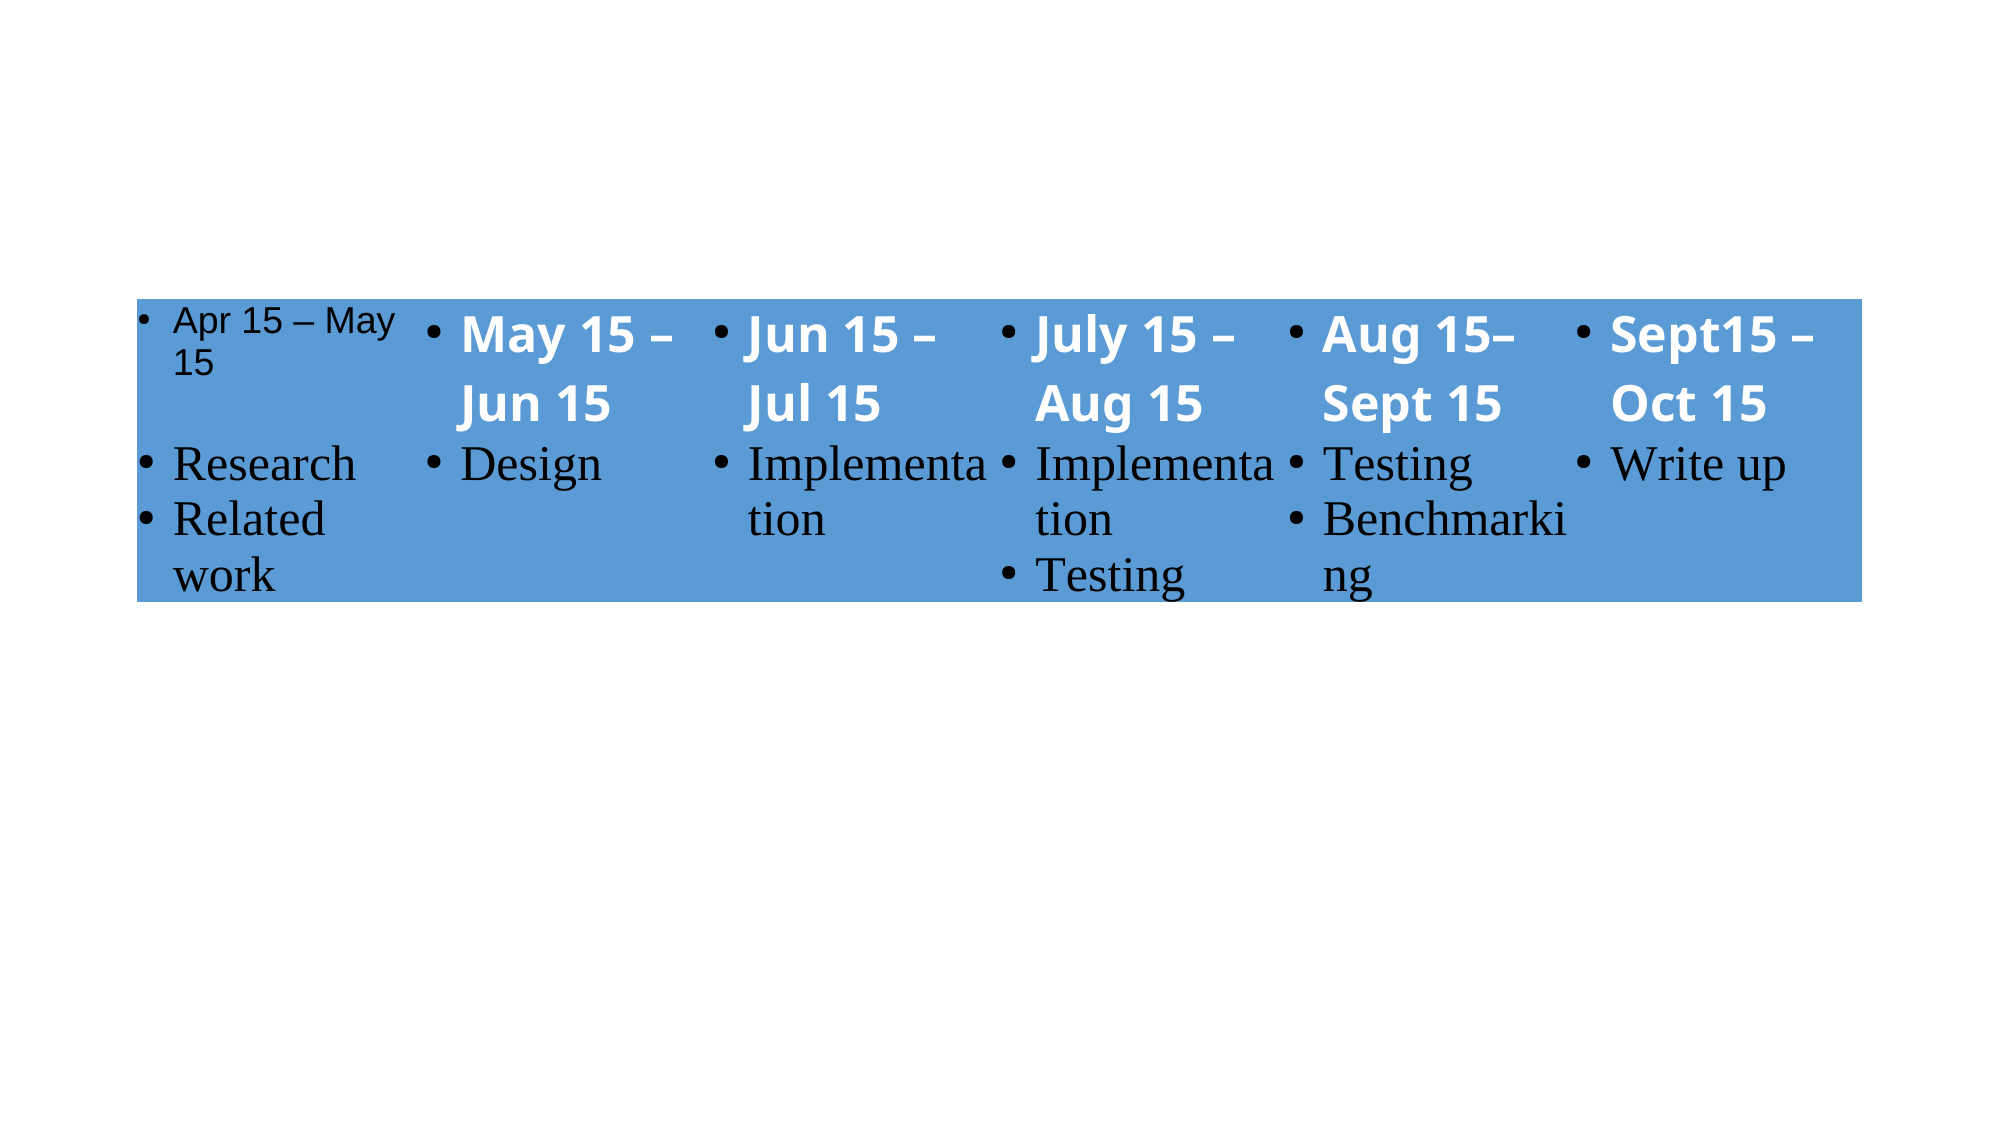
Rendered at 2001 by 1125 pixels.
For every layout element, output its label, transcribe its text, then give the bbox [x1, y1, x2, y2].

table_header Sept15 – Oct 15 [1575, 299, 1862, 436]
table_cell Implementation [712, 436, 1000, 602]
table_cell Implementation Testing [1000, 436, 1287, 602]
table_header Aug 15– Sept 15 [1287, 299, 1575, 436]
table_cell Testing Benchmarking [1287, 436, 1575, 602]
table_header Jun 15 – Jul 15 [712, 299, 1000, 436]
table_header July 15 – Aug 15 [1000, 299, 1287, 436]
table_cell Design [425, 436, 712, 602]
table_header May 15 – Jun 15 [425, 299, 712, 436]
table_cell Write up [1575, 436, 1862, 602]
table_cell Research Related work [137, 436, 425, 602]
table_header Apr 15 – May 15 [137, 299, 425, 436]
